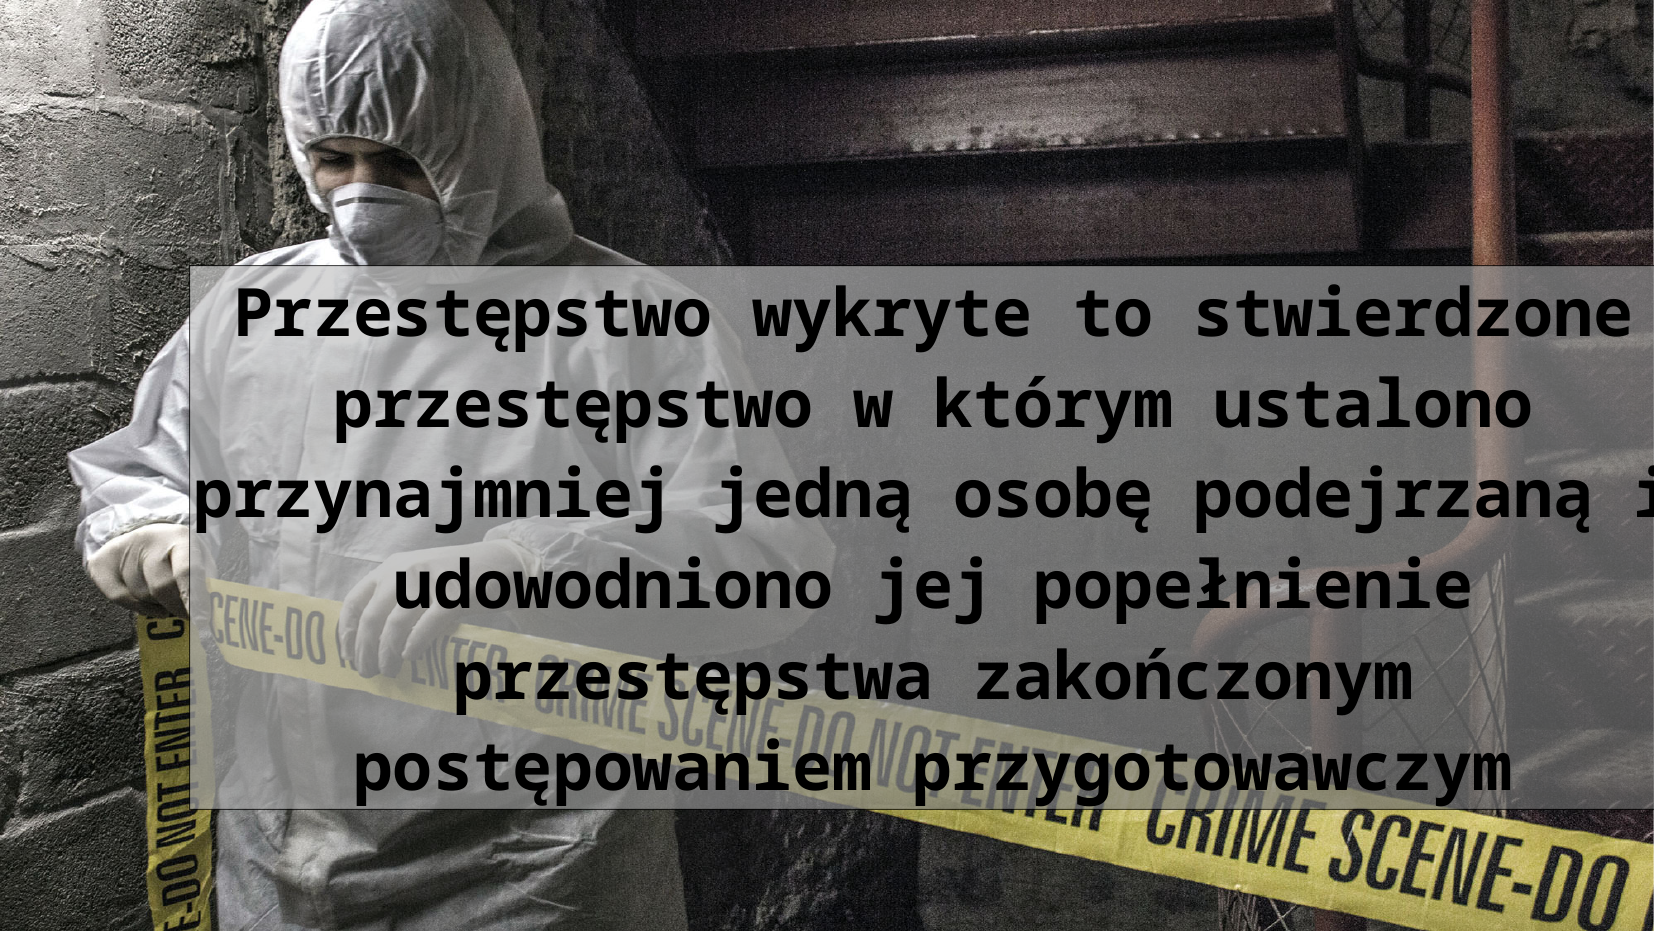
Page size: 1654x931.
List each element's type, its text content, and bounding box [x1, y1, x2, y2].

picture [0, 0, 1654, 931]
subtitle Przestępstwo wykryte to stwierdzone przestępstwo w którym ustalono przynajmniej jedną osobę podejrzaną i udowodniono jej popełnienie przestępstwa zakończonym postępowaniem przygotowawczym [189, 318, 1654, 756]
